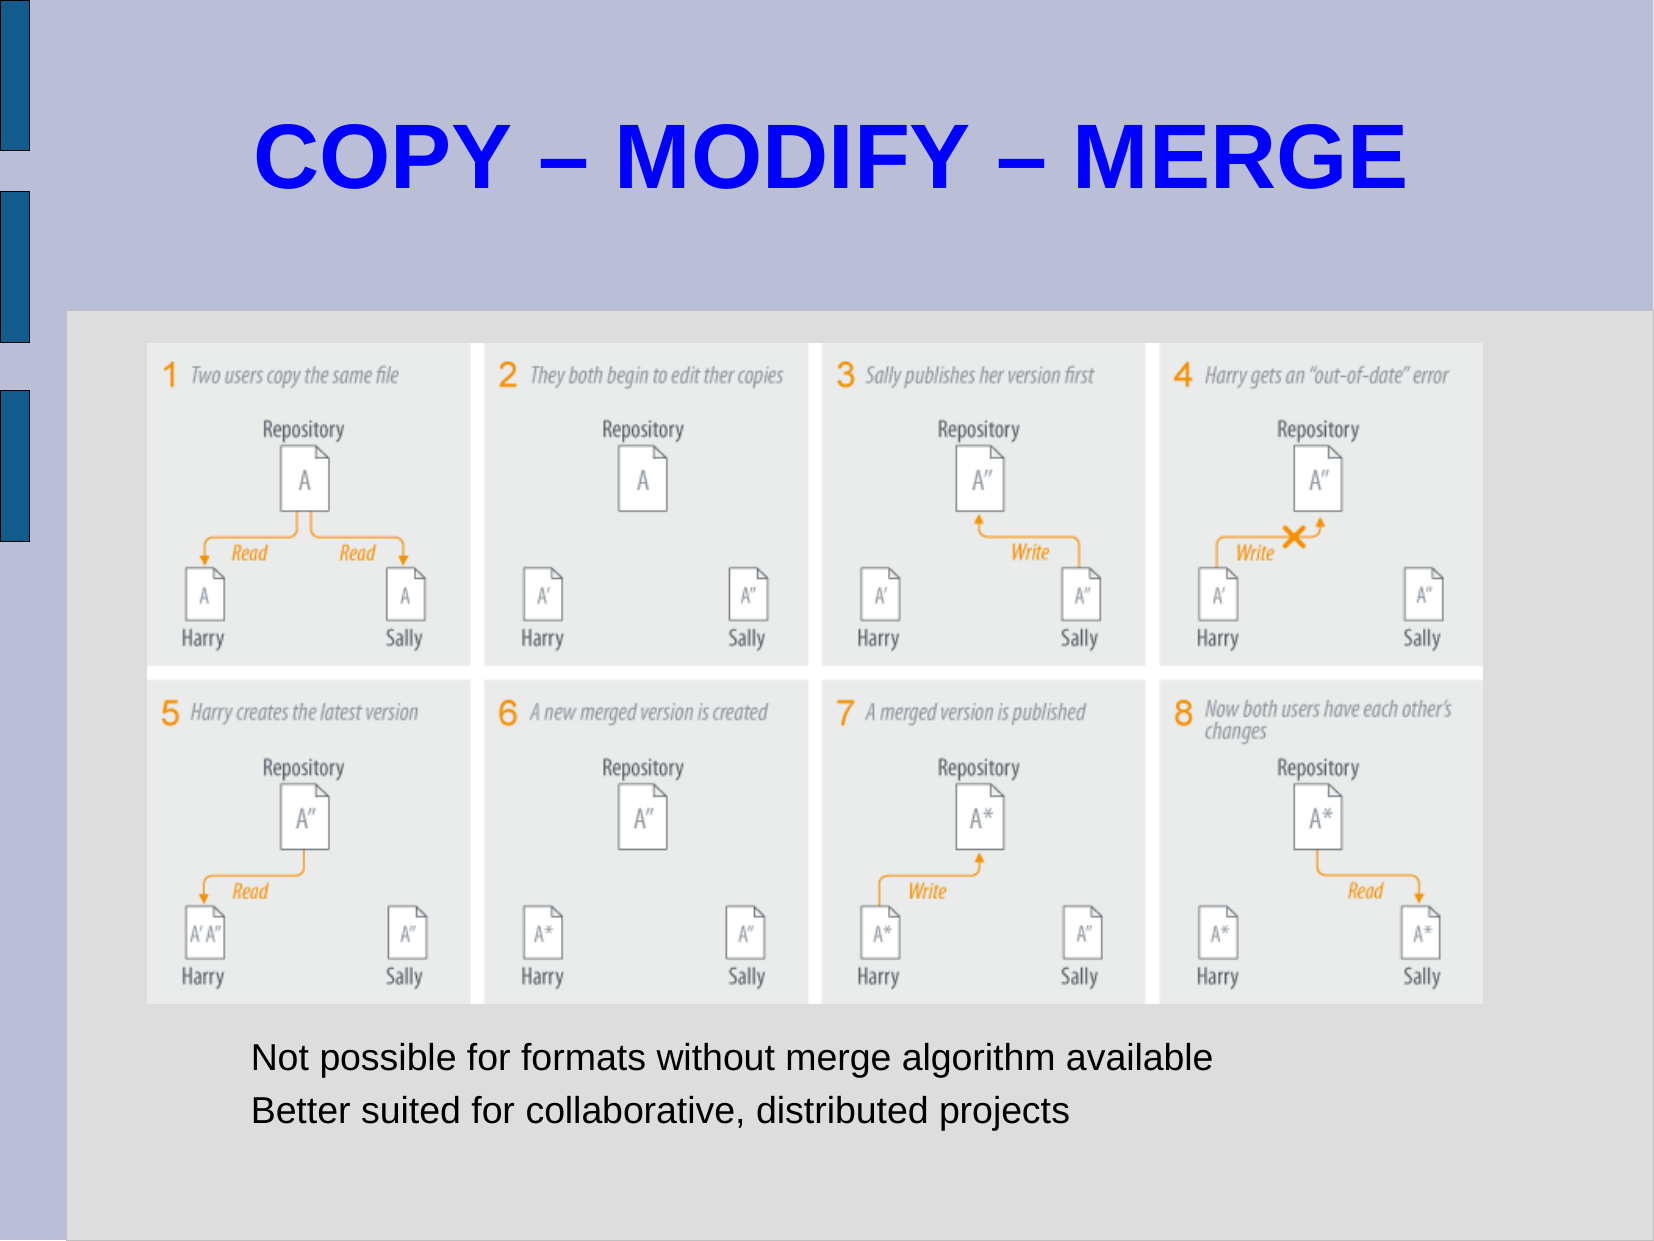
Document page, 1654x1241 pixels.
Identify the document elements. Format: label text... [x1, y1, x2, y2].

title COPY – MODIFY – MERGE [215, 42, 1449, 272]
list Not possible for formats without merge algorithm available Better suited for collaborative, distributed projects [218, 1029, 1477, 1183]
picture [147, 343, 1483, 1004]
